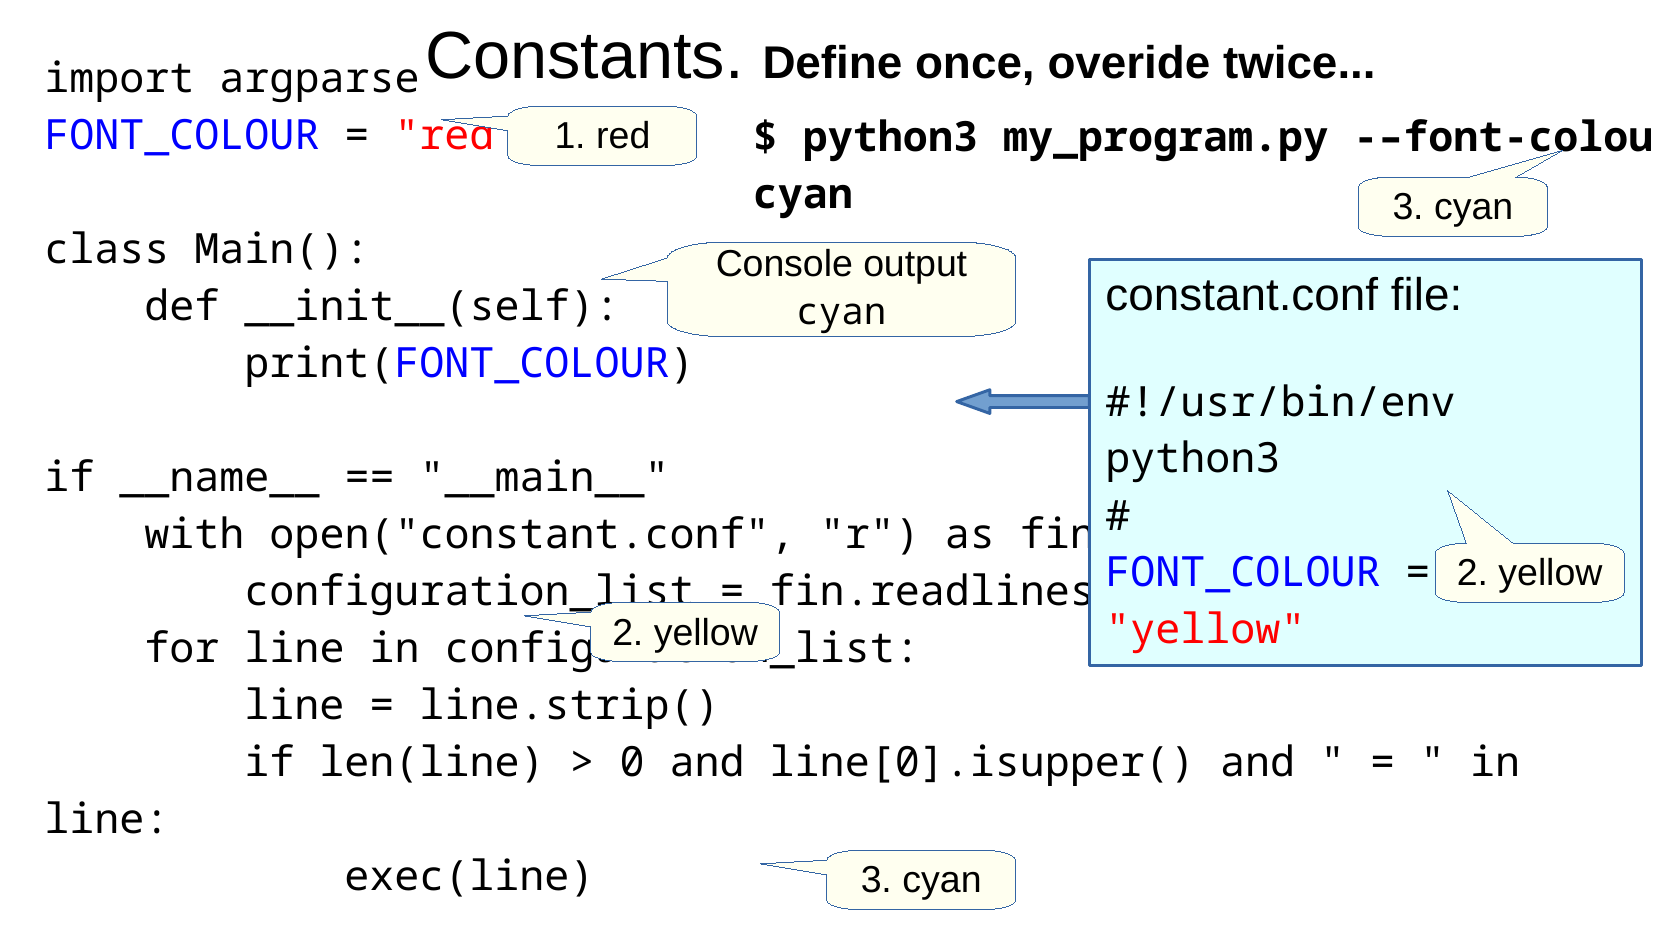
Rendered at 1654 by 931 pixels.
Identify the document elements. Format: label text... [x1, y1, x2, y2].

text_box 3. cyan [1358, 150, 1563, 237]
text_box constant.conf file: #!/usr/bin/env python3 # FONT_COLOUR = "yellow" [1089, 259, 1642, 506]
text_box import argparse FONT_COLOUR = "red" class Main(): def __init__(self): print(FONT_COLOUR) if __name__ == "__main__" with open("constant.conf", "r") as fin: configuration_list = fin.readlines() for line in configuration_list: line = line.strip() if len(line) > 0 and line[0].isupper() and " = " in line: exec(line) parser = argparse.ArgumentParser() parser.add_argument("-f", "--font-colour", type=str, dest='font_colour', default=FONT_COLOUR, help="Over-ride font colour.") args = parser.parse_args() FONT_COLOUR = args.font_colour Main() [29, 40, 1654, 931]
text_box 1. red [441, 106, 697, 166]
text_box $ python3 my_program.py -–font-colour cyan [738, 99, 1654, 166]
text_box 3. cyan [760, 850, 1016, 910]
text_box 2. yellow [1435, 490, 1625, 603]
title Constants. Define once, overide twice... [425, 10, 1571, 40]
text_box [956, 389, 1090, 414]
text_box 2. yellow [524, 602, 780, 662]
text_box Console output cyan [601, 242, 1016, 337]
